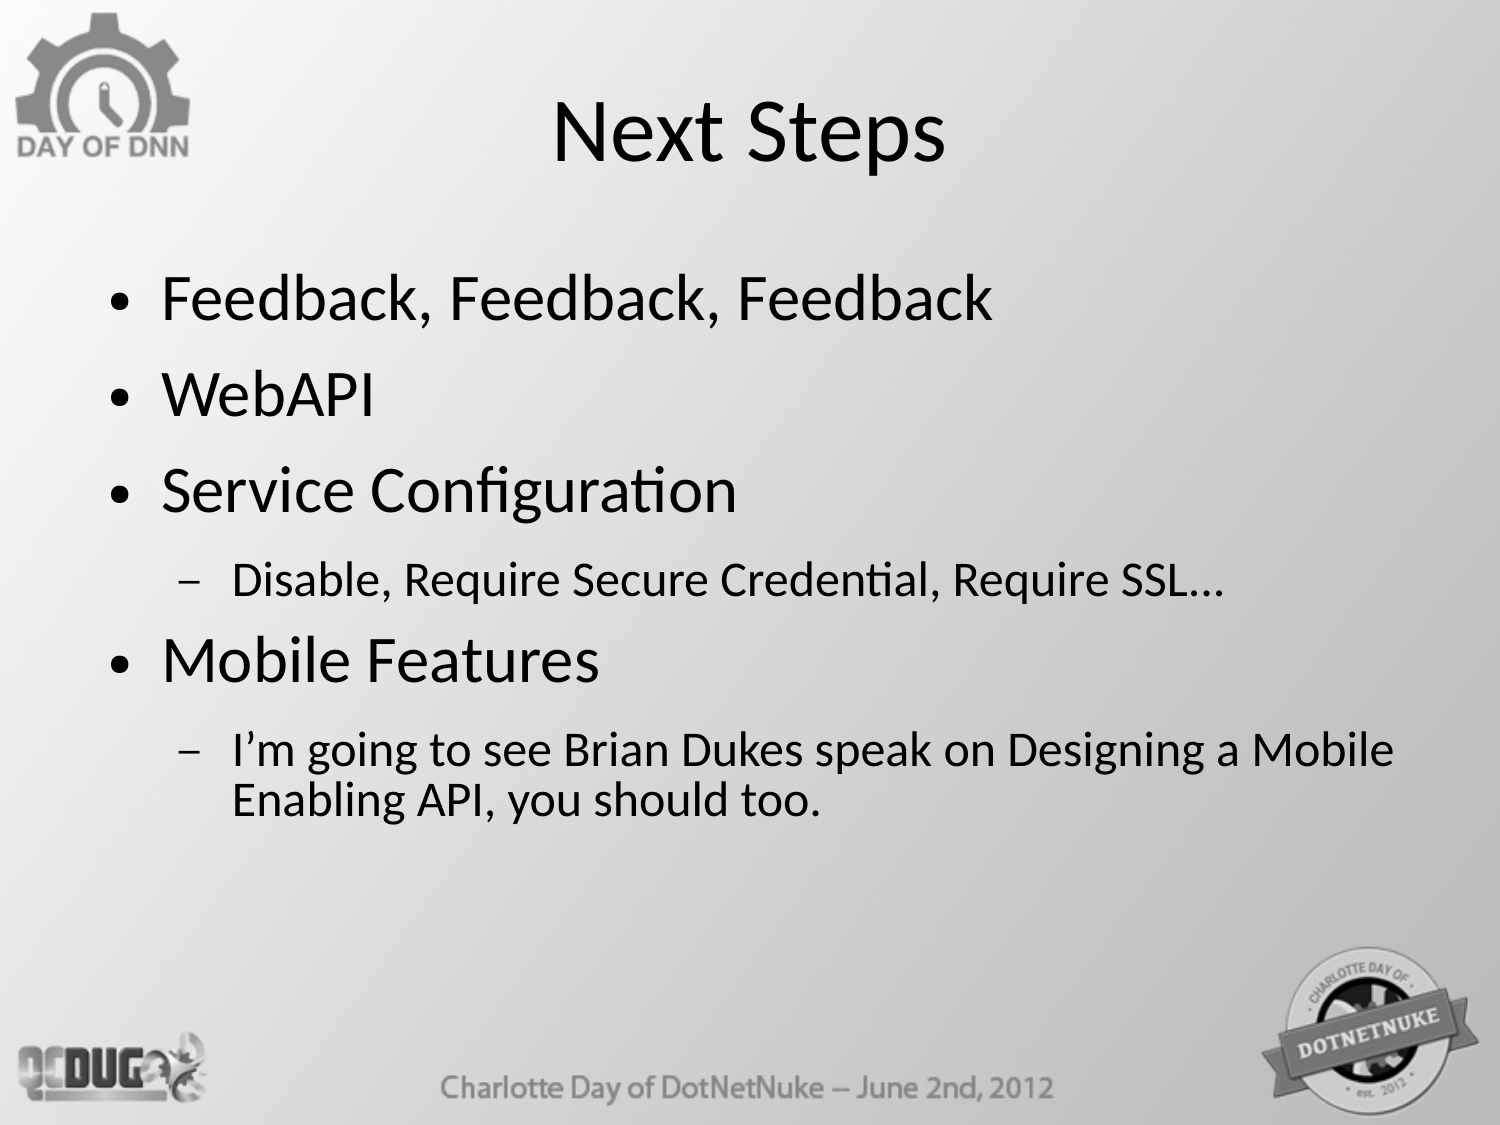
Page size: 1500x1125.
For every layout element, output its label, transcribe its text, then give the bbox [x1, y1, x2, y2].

list Feedback, Feedback, Feedback WebAPI Service Configuration Disable, Require Secure Credential, Require SSL... Mobile Features I’m going to see Brian Dukes speak on Designing a Mobile Enabling API, you should too. [75, 262, 1426, 1006]
title Next Steps [75, 45, 1425, 233]
picture [0, 0, 1500, 1125]
